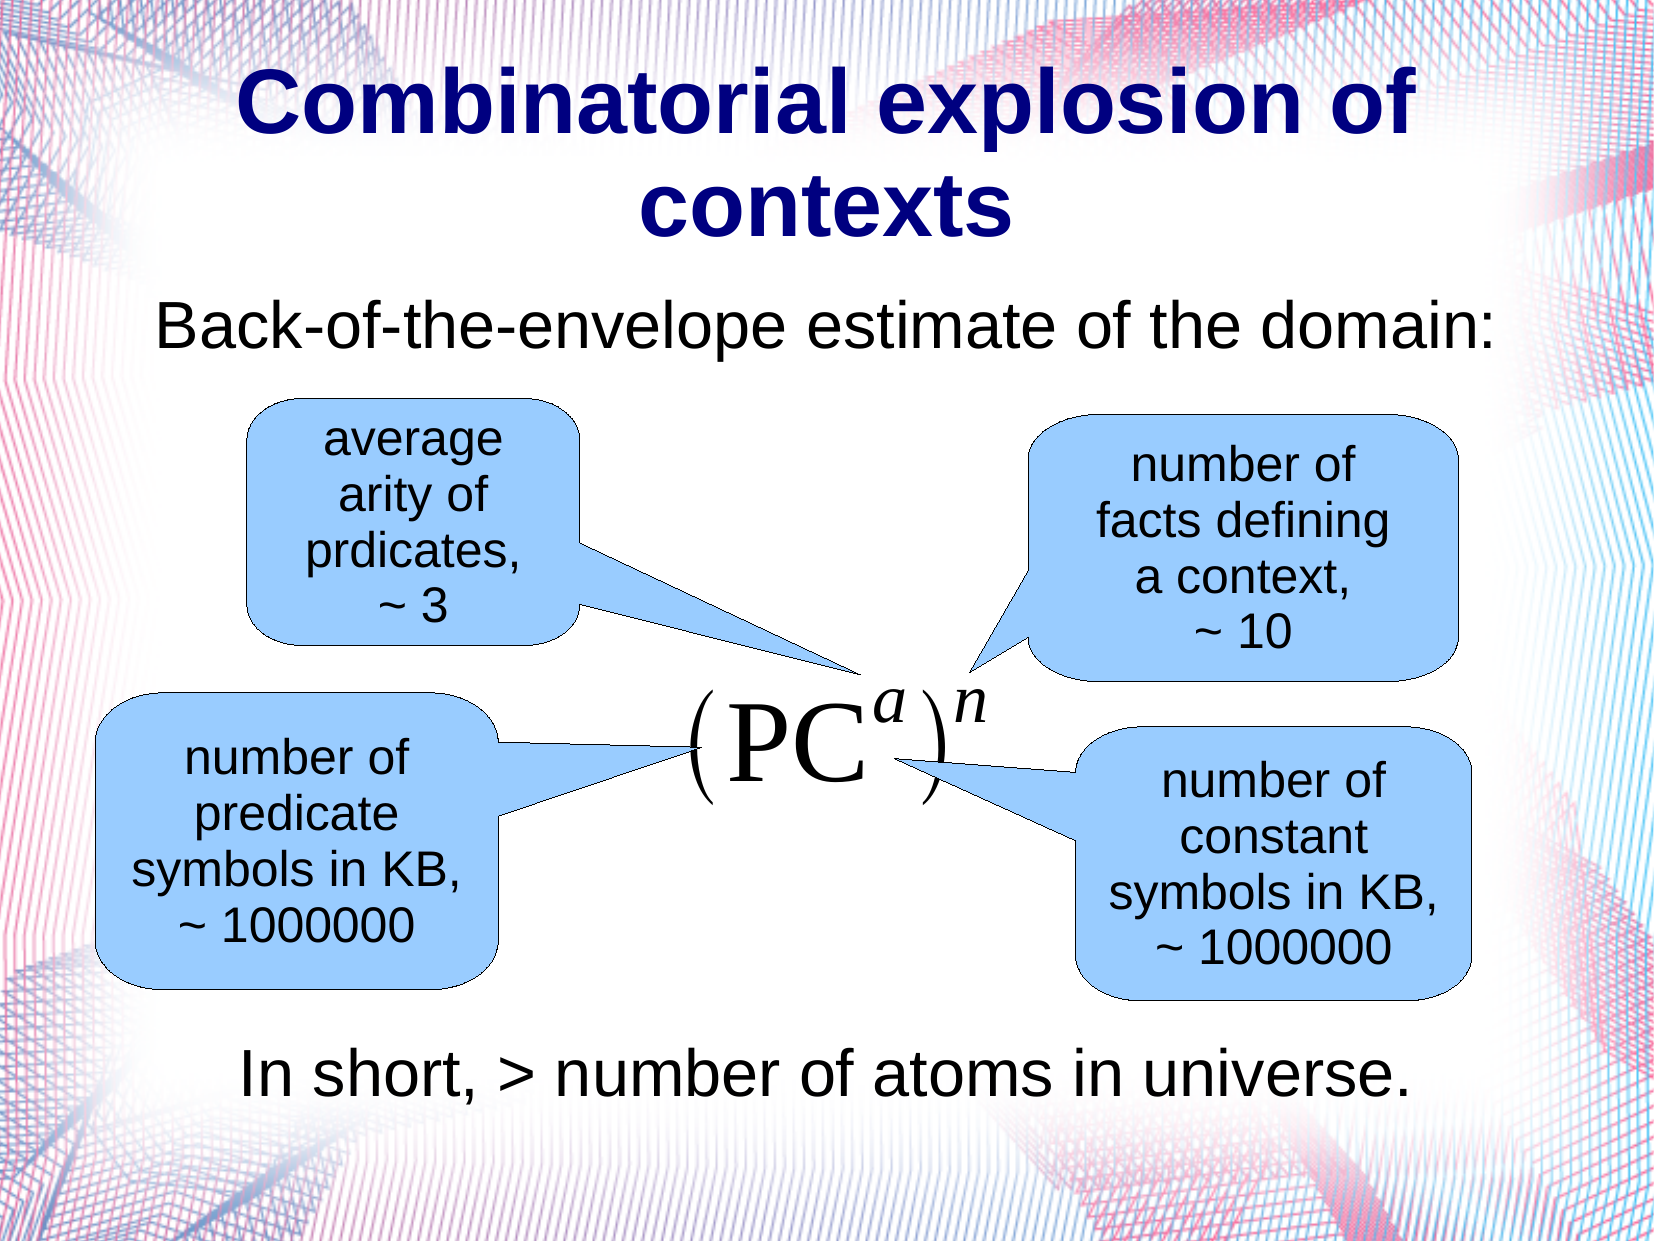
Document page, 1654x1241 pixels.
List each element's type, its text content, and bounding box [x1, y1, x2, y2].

text_box average arity of prdicates, ~ 3 [246, 398, 861, 675]
chart [652, 656, 1015, 807]
text_box number of facts defining a context, ~ 10 [969, 414, 1459, 682]
subtitle Back-of-the-envelope estimate of the domain: In short, > number of atoms in universe. [82, 288, 1571, 1111]
picture [0, 0, 1654, 1241]
text_box number of predicate symbols in KB, ~ 1000000 [95, 692, 702, 990]
text_box number of constant symbols in KB, ~ 1000000 [894, 726, 1472, 1001]
title Combinatorial explosion of contexts [82, 50, 1571, 256]
